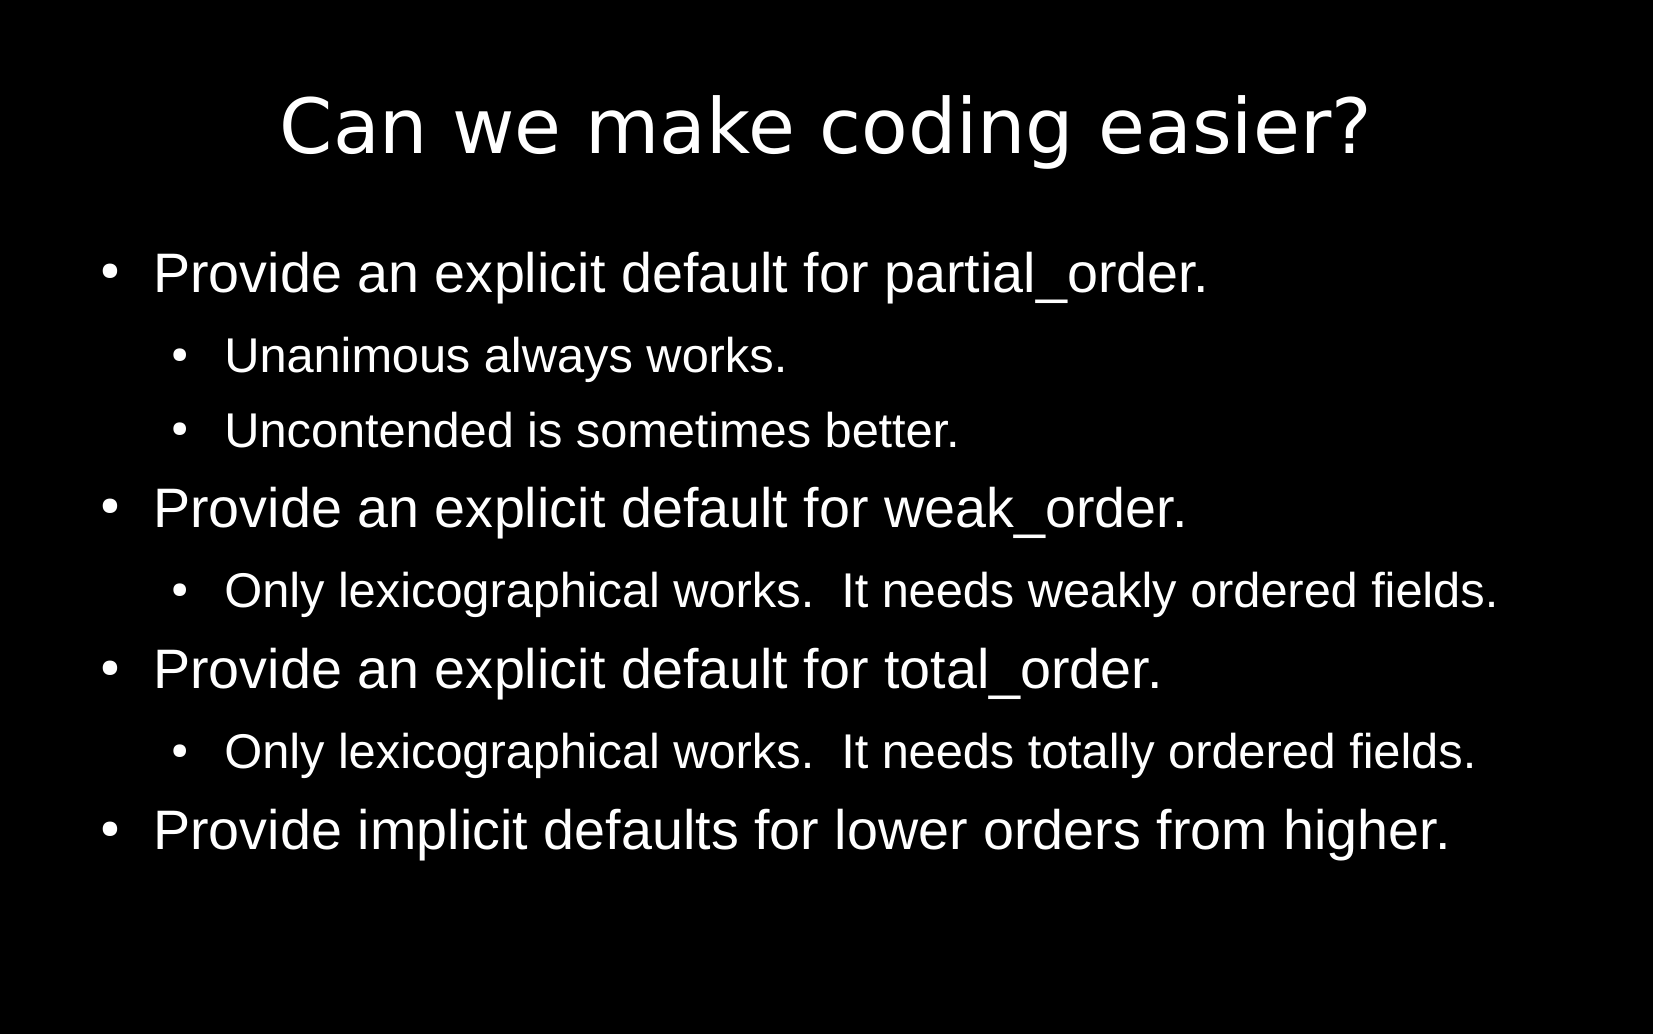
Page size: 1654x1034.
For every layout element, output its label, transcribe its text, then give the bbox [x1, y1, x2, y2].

list Provide an explicit default for partial_order. Unanimous always works. Uncontended is sometimes better. Provide an explicit default for weak_order. Only lexicographical works. It needs weakly ordered fields. Provide an explicit default for total_order. Only lexicographical works. It needs totally ordered fields. Provide implicit defaults for lower orders from higher. [82, 241, 1571, 859]
title Can we make coding easier? [82, 41, 1571, 214]
